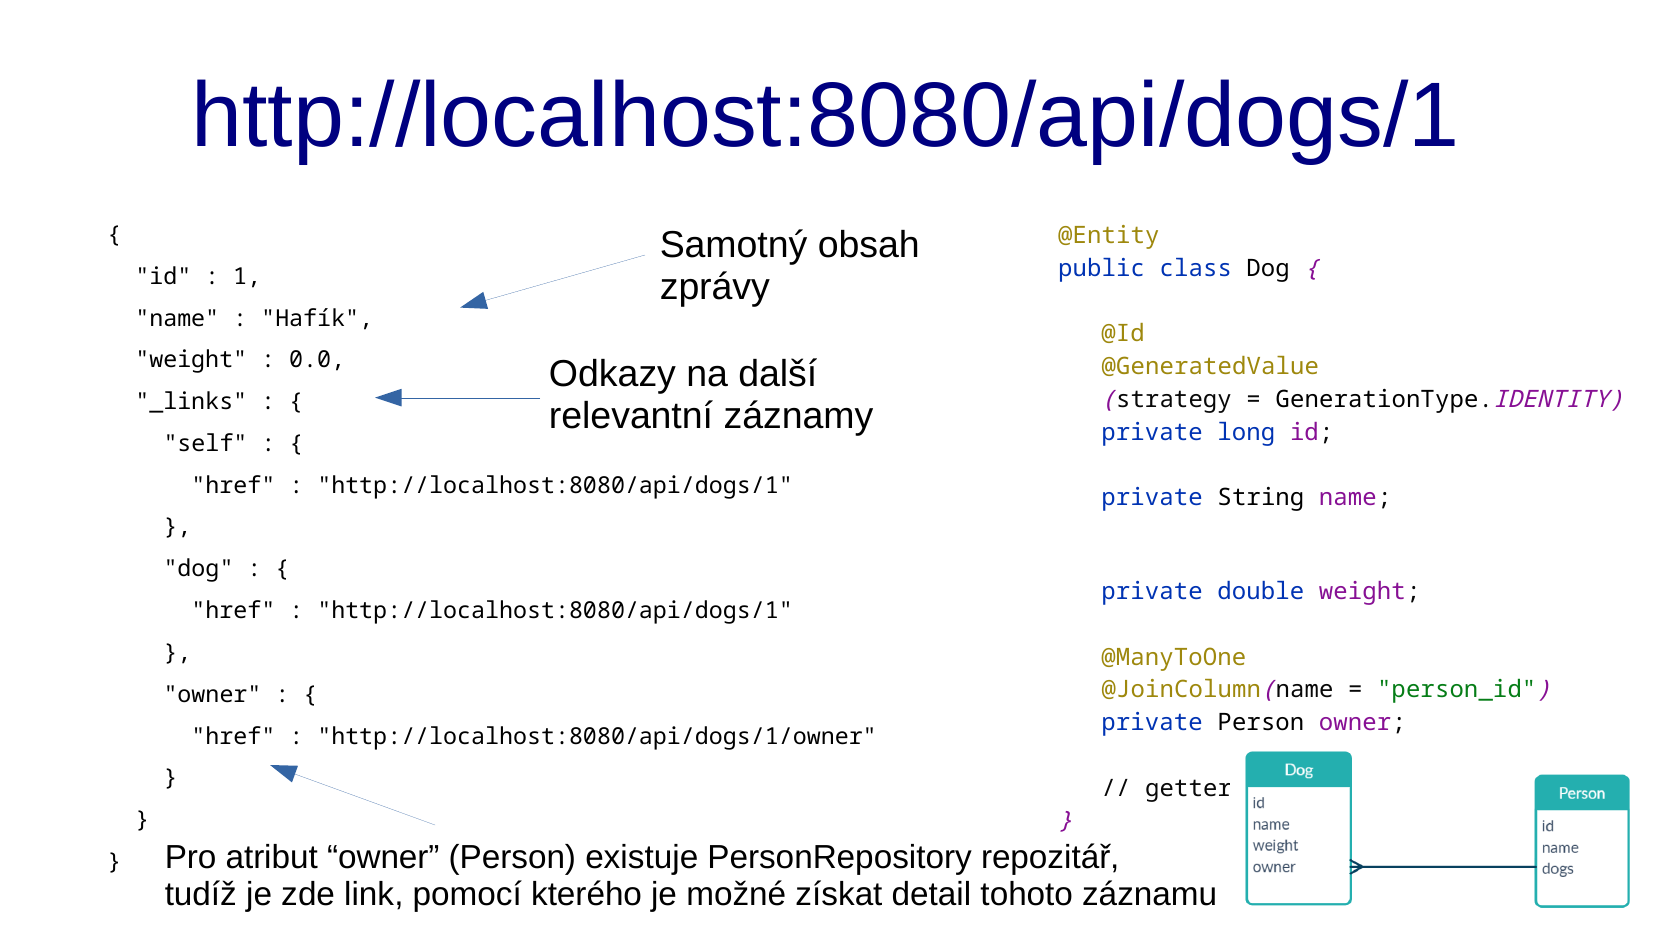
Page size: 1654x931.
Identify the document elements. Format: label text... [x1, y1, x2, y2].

text_box Pro atribut “owner” (Person) existuje PersonRepository repozitář, tudíž je zde link, pomocí kterého je možné získat detail tohoto záznamu [150, 831, 1364, 931]
text_box Odkazy na další relevantní záznamy [534, 345, 931, 504]
title http://localhost:8080/api/dogs/1 [82, 37, 1571, 193]
list @Entity public class Dog { @Id @GeneratedValue (strategy = GenerationType.IDENTITY) private long id; private String name; private double weight; @ManyToOne @JoinColumn(name = "person_id") private Person owner; // getters & setters } [990, 217, 1654, 831]
picture [1230, 734, 1654, 928]
list { "id" : 1, "name" : "Hafík", "weight" : 0.0, "_links" : { "self" : { "href" : "http://localhost:8080/api/dogs/1" }, "dog" : { "href" : "http://localhost:8080/api/dogs/1" }, "owner" : { "href" : "http://localhost:8080/api/dogs/1/owner" } } } [82, 217, 990, 886]
text_box Samotný obsah zprávy [645, 216, 1041, 376]
